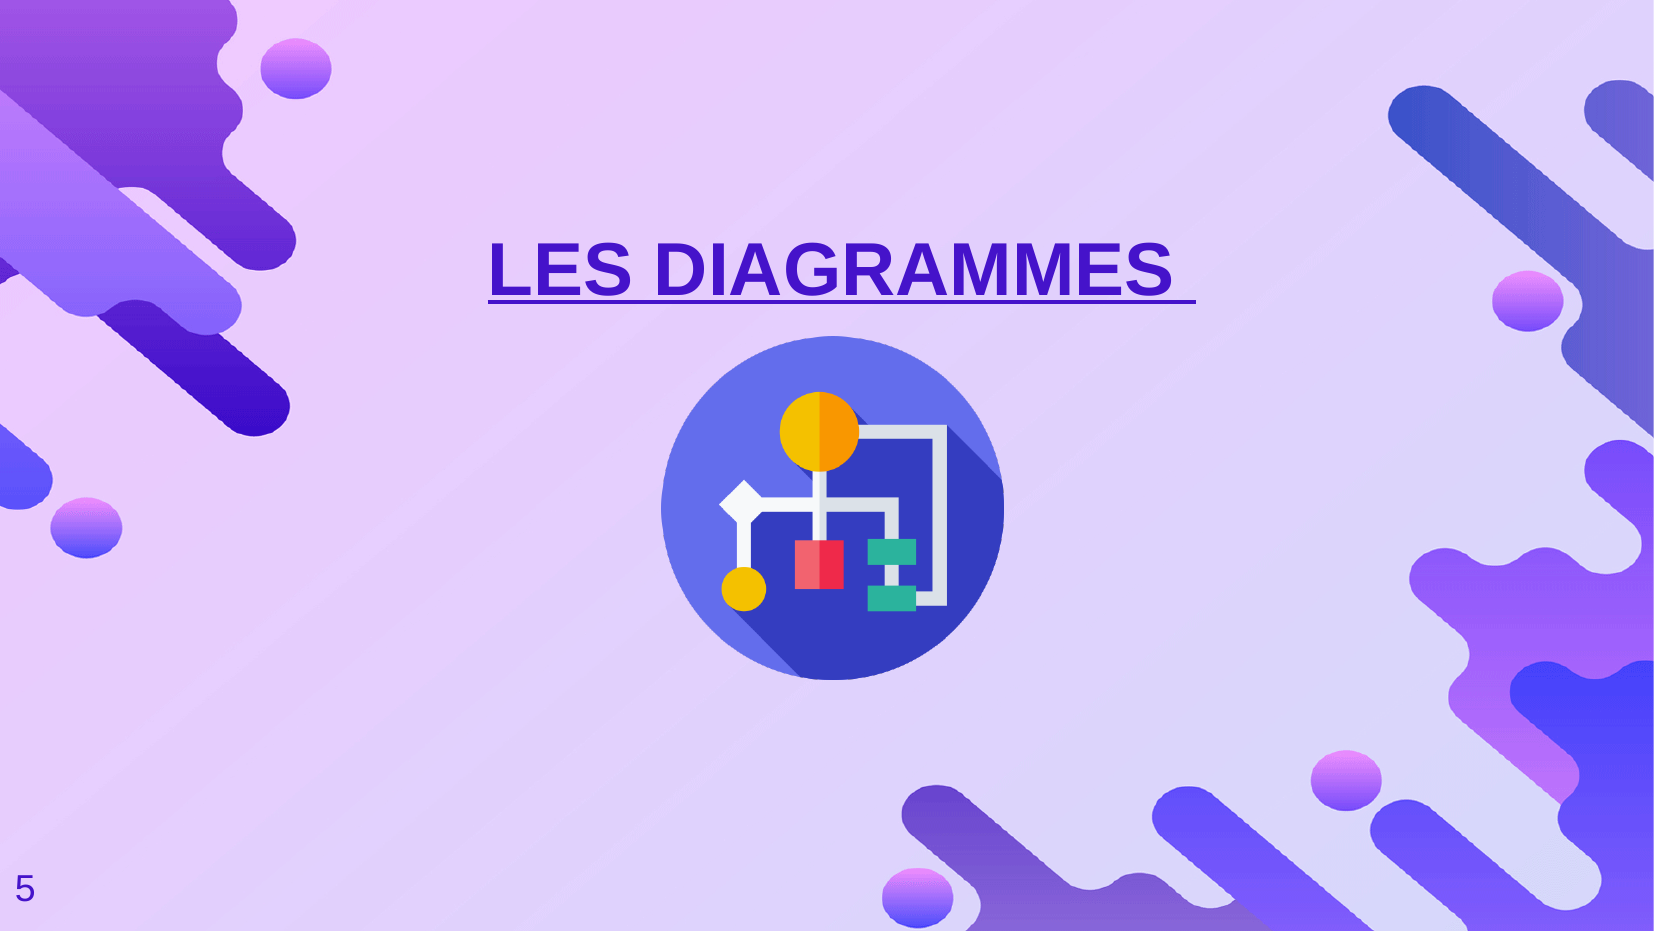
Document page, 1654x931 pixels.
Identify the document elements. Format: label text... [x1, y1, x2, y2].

picture [0, 0, 1654, 931]
text_box 5 [0, 860, 60, 931]
text_box LES DIAGRAMMES [442, 220, 1241, 319]
